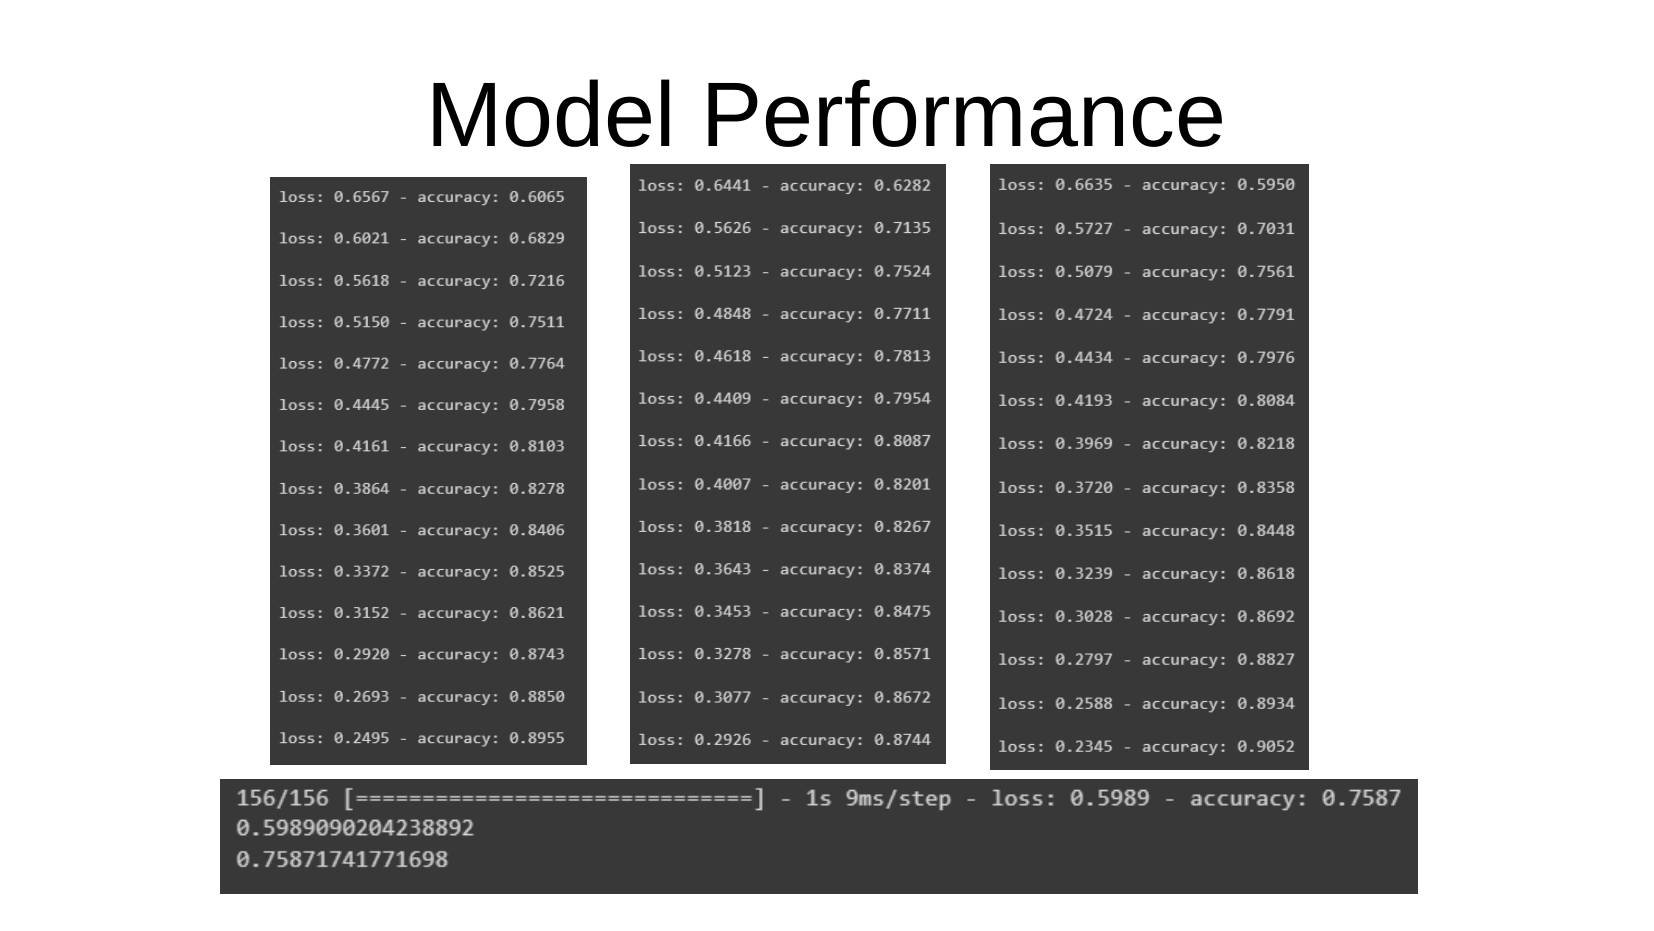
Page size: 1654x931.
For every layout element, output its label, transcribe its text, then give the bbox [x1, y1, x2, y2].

picture [990, 164, 1309, 770]
picture [220, 779, 1418, 894]
picture [270, 177, 587, 766]
picture [630, 164, 946, 764]
title Model Performance [82, 37, 1571, 193]
